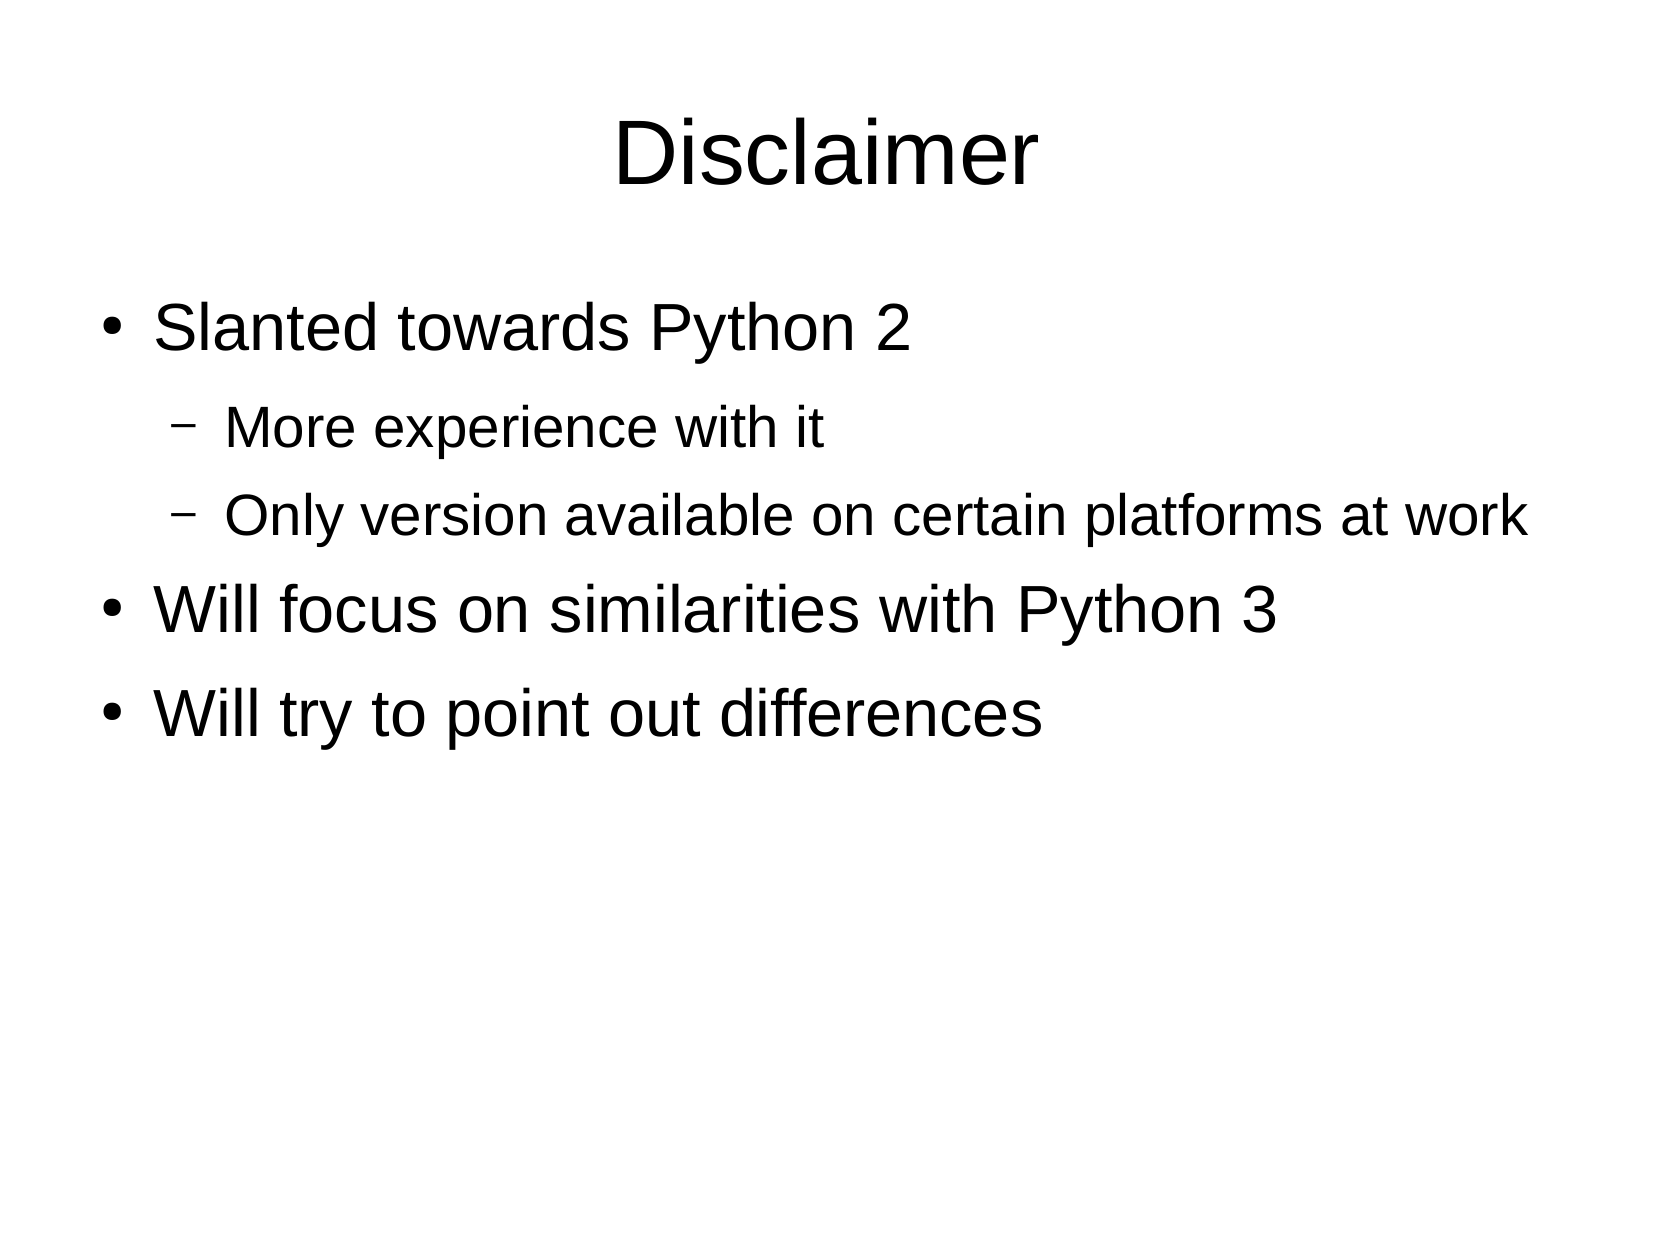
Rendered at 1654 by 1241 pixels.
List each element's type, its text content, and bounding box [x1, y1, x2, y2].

list Slanted towards Python 2 More experience with it Only version available on certain platforms at work Will focus on similarities with Python 3 Will try to point out differences [82, 290, 1571, 1109]
title Disclaimer [82, 49, 1571, 257]
